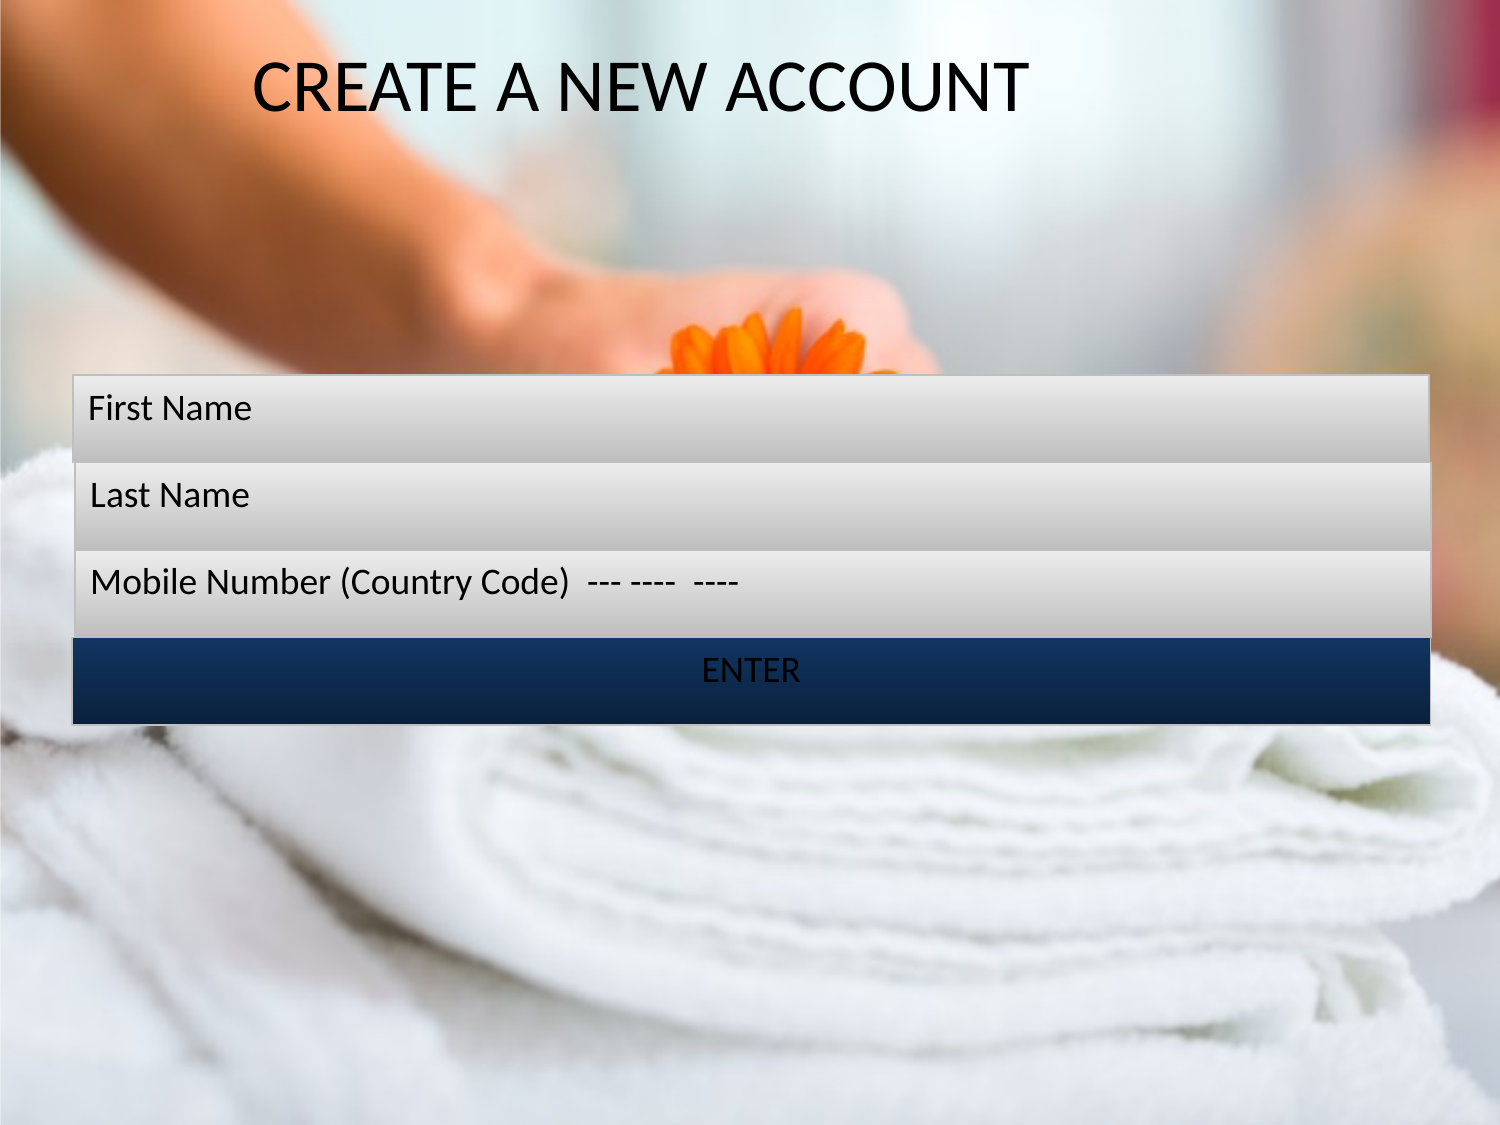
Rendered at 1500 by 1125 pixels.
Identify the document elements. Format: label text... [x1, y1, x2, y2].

text_box First Name [73, 374, 1430, 463]
picture [0, 0, 1500, 1125]
text_box Last Name [75, 462, 1432, 549]
text_box ENTER [71, 637, 1431, 725]
text_box CREATE A NEW ACCOUNT [237, 37, 1213, 125]
text_box Mobile Number (Country Code) --- ---- ---- [75, 549, 1432, 638]
